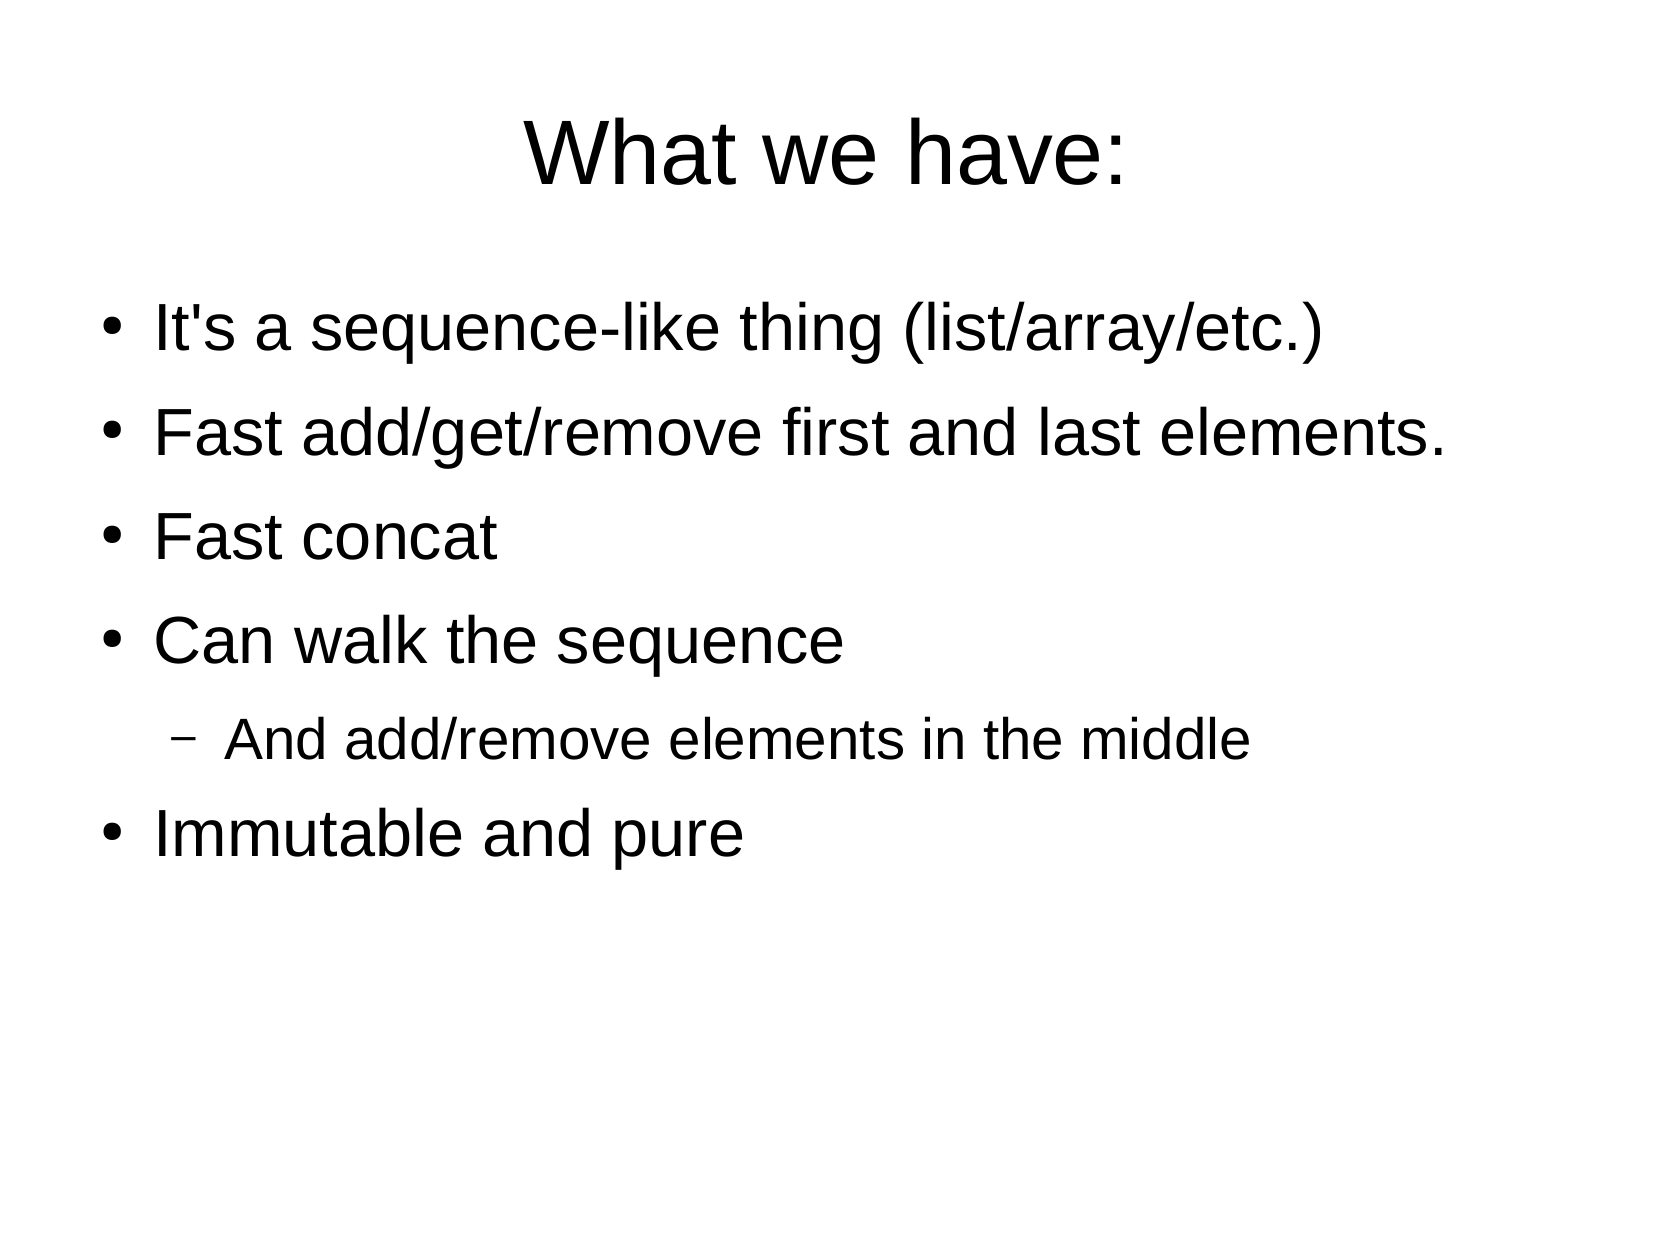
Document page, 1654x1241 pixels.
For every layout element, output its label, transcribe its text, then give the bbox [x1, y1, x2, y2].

list It's a sequence-like thing (list/array/etc.) Fast add/get/remove first and last elements. Fast concat Can walk the sequence And add/remove elements in the middle Immutable and pure [82, 290, 1571, 1010]
title What we have: [82, 49, 1571, 257]
